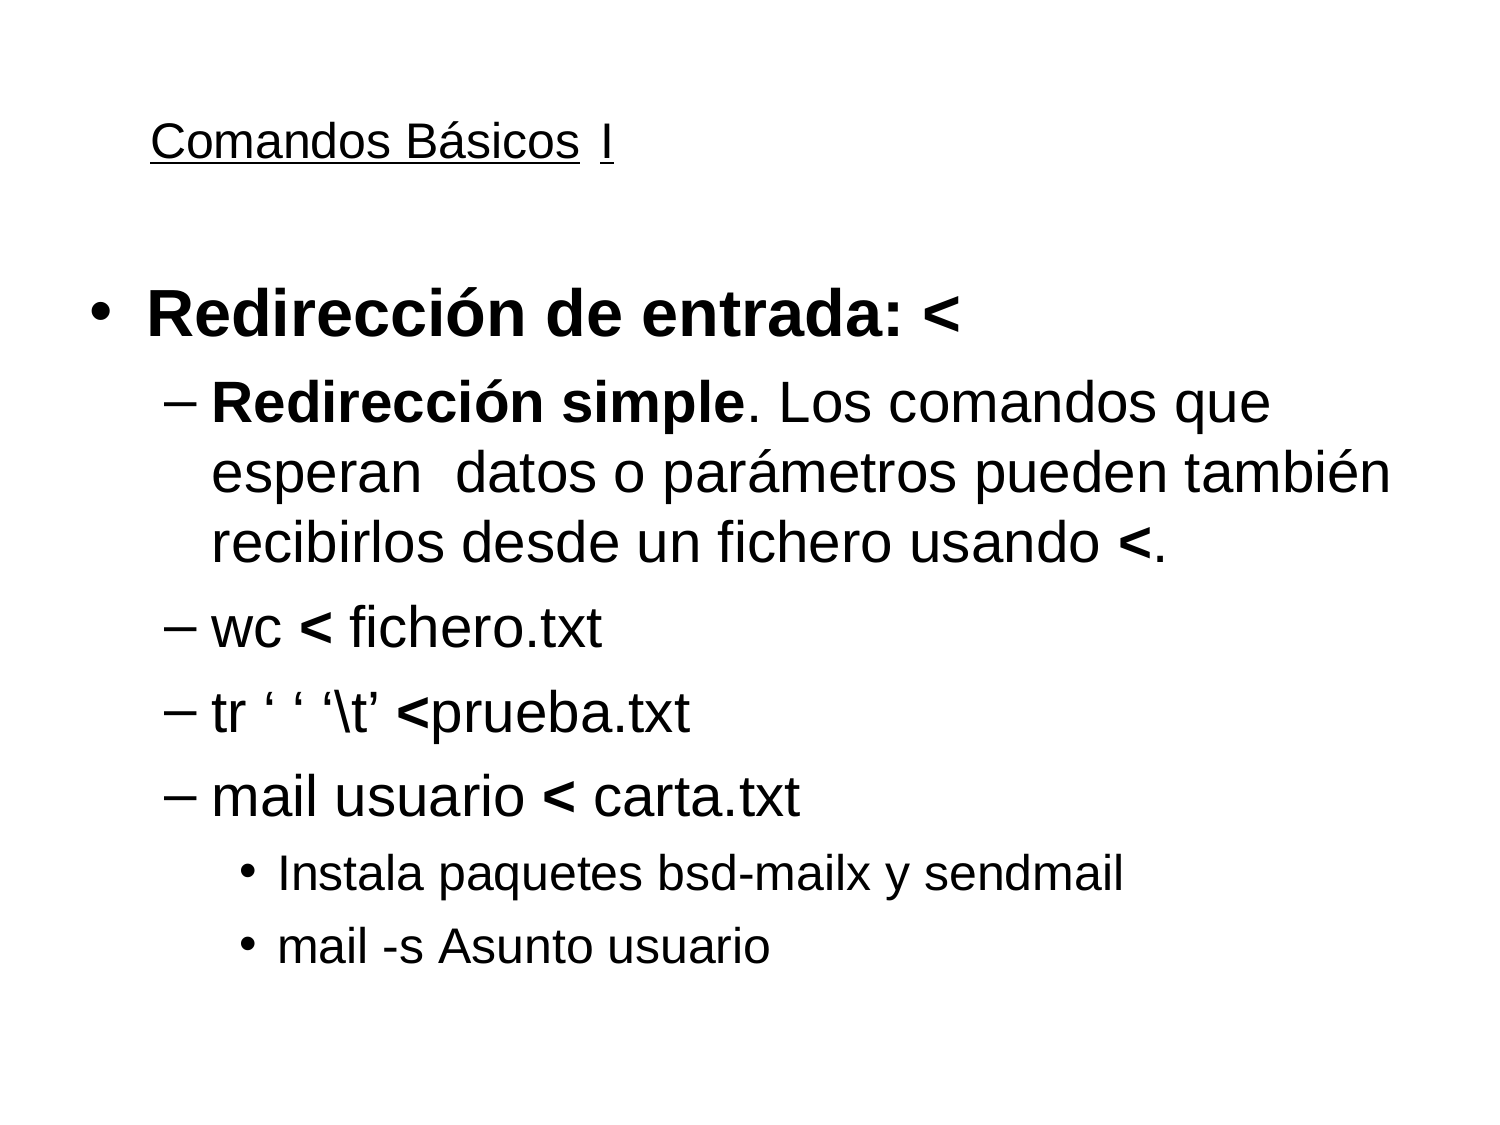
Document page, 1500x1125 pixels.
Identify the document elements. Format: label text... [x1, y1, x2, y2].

list Redirección de entrada: < Redirección simple. Los comandos que esperan datos o parámetros pueden también recibirlos desde un fichero usando <. wc < fichero.txt tr ‘ ‘ ‘\t’ <prueba.txt mail usuario < carta.txt Instala paquetes bsd-mailx y sendmail mail -s Asunto usuario [75, 262, 1426, 1006]
title Comandos Básicos I [75, 45, 1426, 233]
